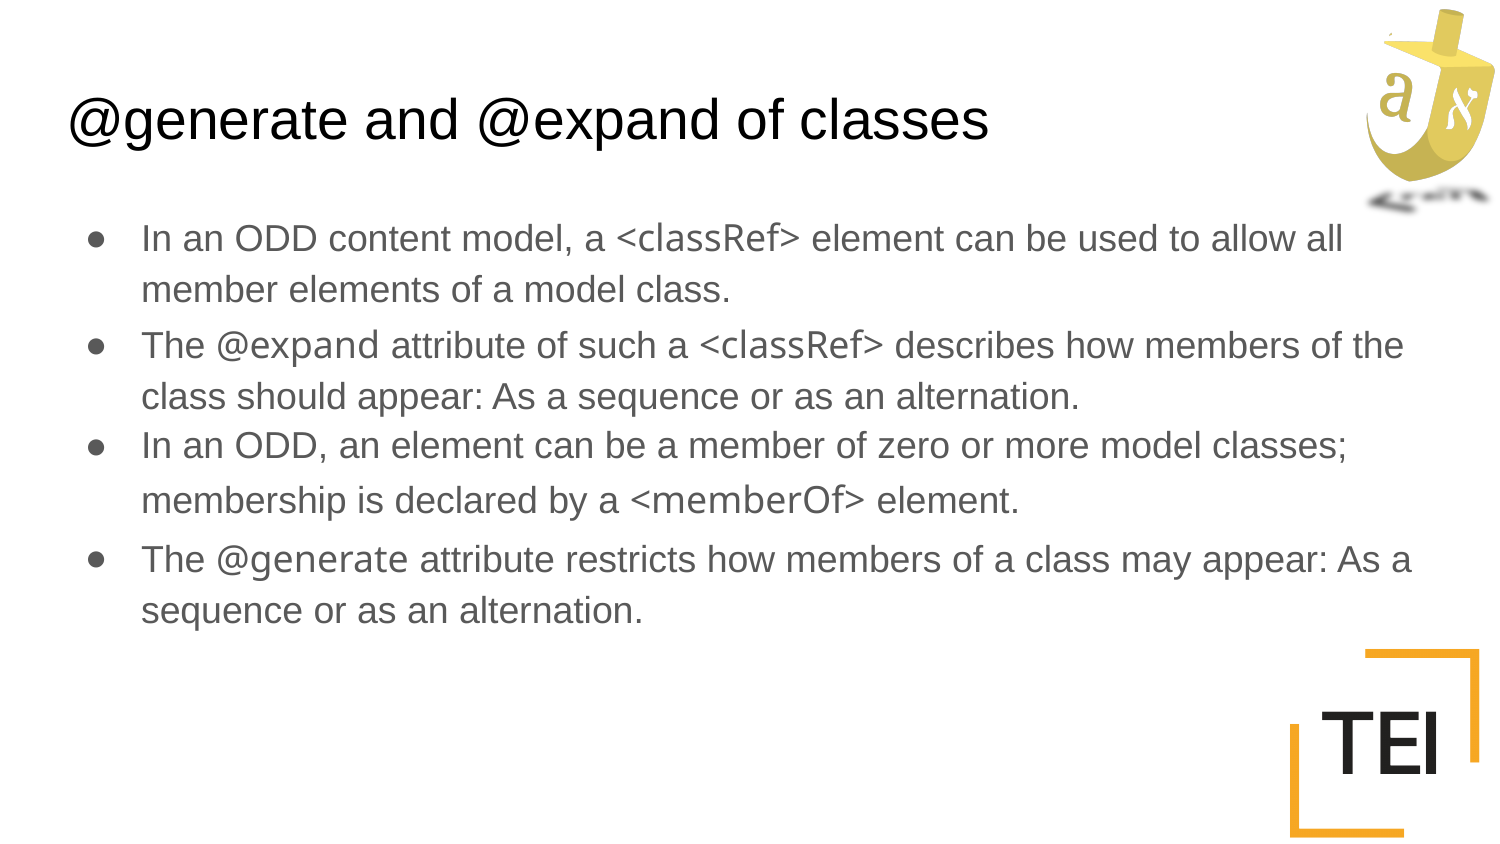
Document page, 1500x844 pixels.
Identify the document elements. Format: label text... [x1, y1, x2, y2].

title @generate and @expand of classes [51, 72, 1449, 167]
picture [1285, 645, 1484, 844]
list In an ODD content model, a <classRef> element can be used to allow all member elements of a model class. The @expand attribute of such a <classRef> describes how members of the class should appear: As a sequence or as an alternation. In an ODD, an element can be a member of zero or more model classes; membership is declared by a <memberOf> element. The @generate attribute restricts how members of a class may appear: As a sequence or as an alternation. [51, 189, 1449, 750]
picture [1352, 0, 1500, 220]
